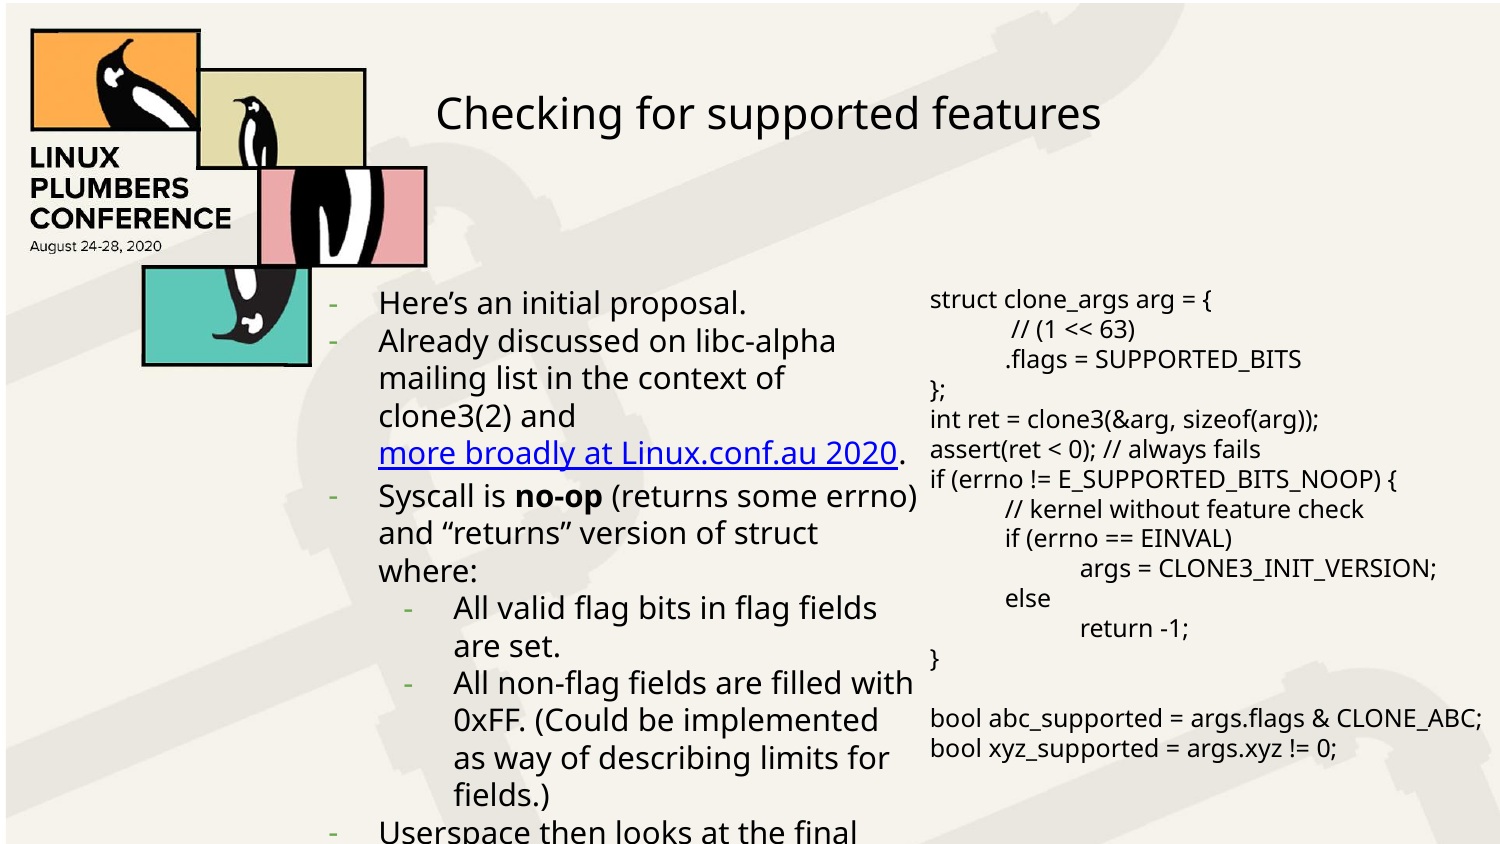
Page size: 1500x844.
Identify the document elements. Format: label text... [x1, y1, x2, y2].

picture [817, 829, 826, 844]
picture [466, 829, 476, 842]
picture [5, 3, 1500, 844]
picture [518, 829, 526, 834]
picture [836, 836, 844, 842]
list struct clone_args arg = { // (1 << 63) .flags = SUPPORTED_BITS }; int ret = clone3(&arg, sizeof(arg)); assert(ret < 0); // always fails if (errno != E_SUPPORTED_BITS_NOOP) { // kernel without feature check if (errno == EINVAL) args = CLONE3_INIT_VERSION; else return -1; } bool abc_supported = args.flags & CLONE_ABC; bool xyz_supported = args.xyz != 0; [929, 283, 1500, 736]
picture [646, 829, 655, 842]
picture [420, 829, 428, 834]
picture [592, 829, 601, 844]
picture [773, 829, 781, 834]
picture [555, 829, 564, 844]
picture [754, 829, 763, 844]
picture [704, 836, 712, 842]
list Here’s an initial proposal. Already discussed on libc-alpha mailing list in the context of clone3(2) and more broadly at Linux.conf.au 2020. Syscall is no-op (returns some errno) and “returns” version of struct where: All valid flag bits in flag fields are set. All non-flag fields are filled with 0xFF. (Could be implemented as way of describing limits for fields.) Userspace then looks at the final struct to determine feature support. [293, 283, 920, 736]
picture [627, 829, 636, 842]
picture [484, 836, 492, 842]
picture [665, 836, 673, 844]
title Checking for supported features [435, 33, 1425, 191]
picture [574, 829, 582, 834]
